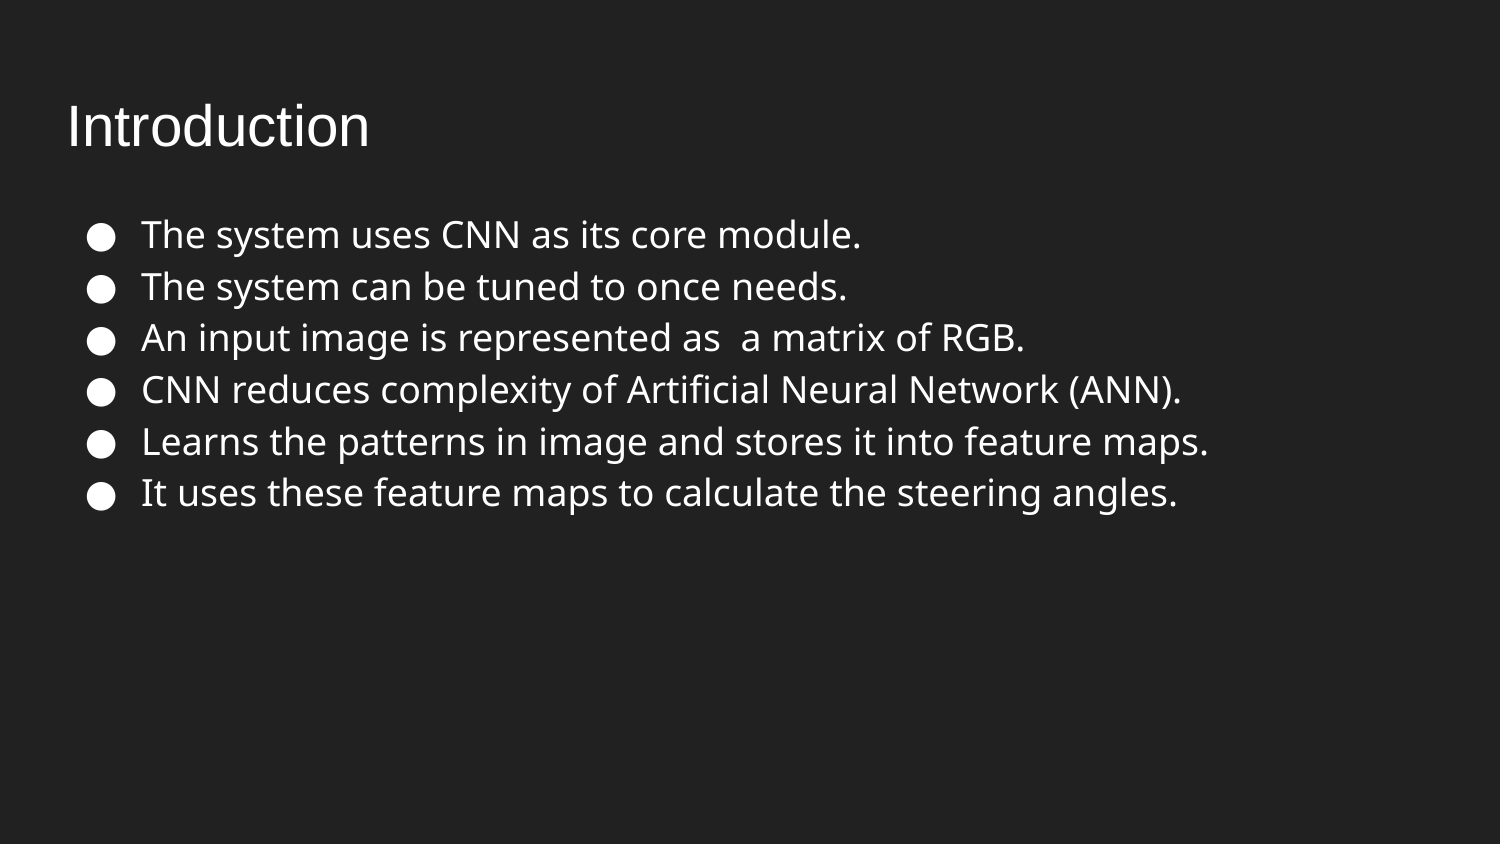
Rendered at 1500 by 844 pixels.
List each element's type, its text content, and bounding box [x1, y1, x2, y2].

list The system uses CNN as its core module. The system can be tuned to once needs. An input image is represented as a matrix of RGB. CNN reduces complexity of Artificial Neural Network (ANN). Learns the patterns in image and stores it into feature maps. It uses these feature maps to calculate the steering angles. [51, 189, 1449, 750]
title Introduction [51, 72, 1449, 167]
